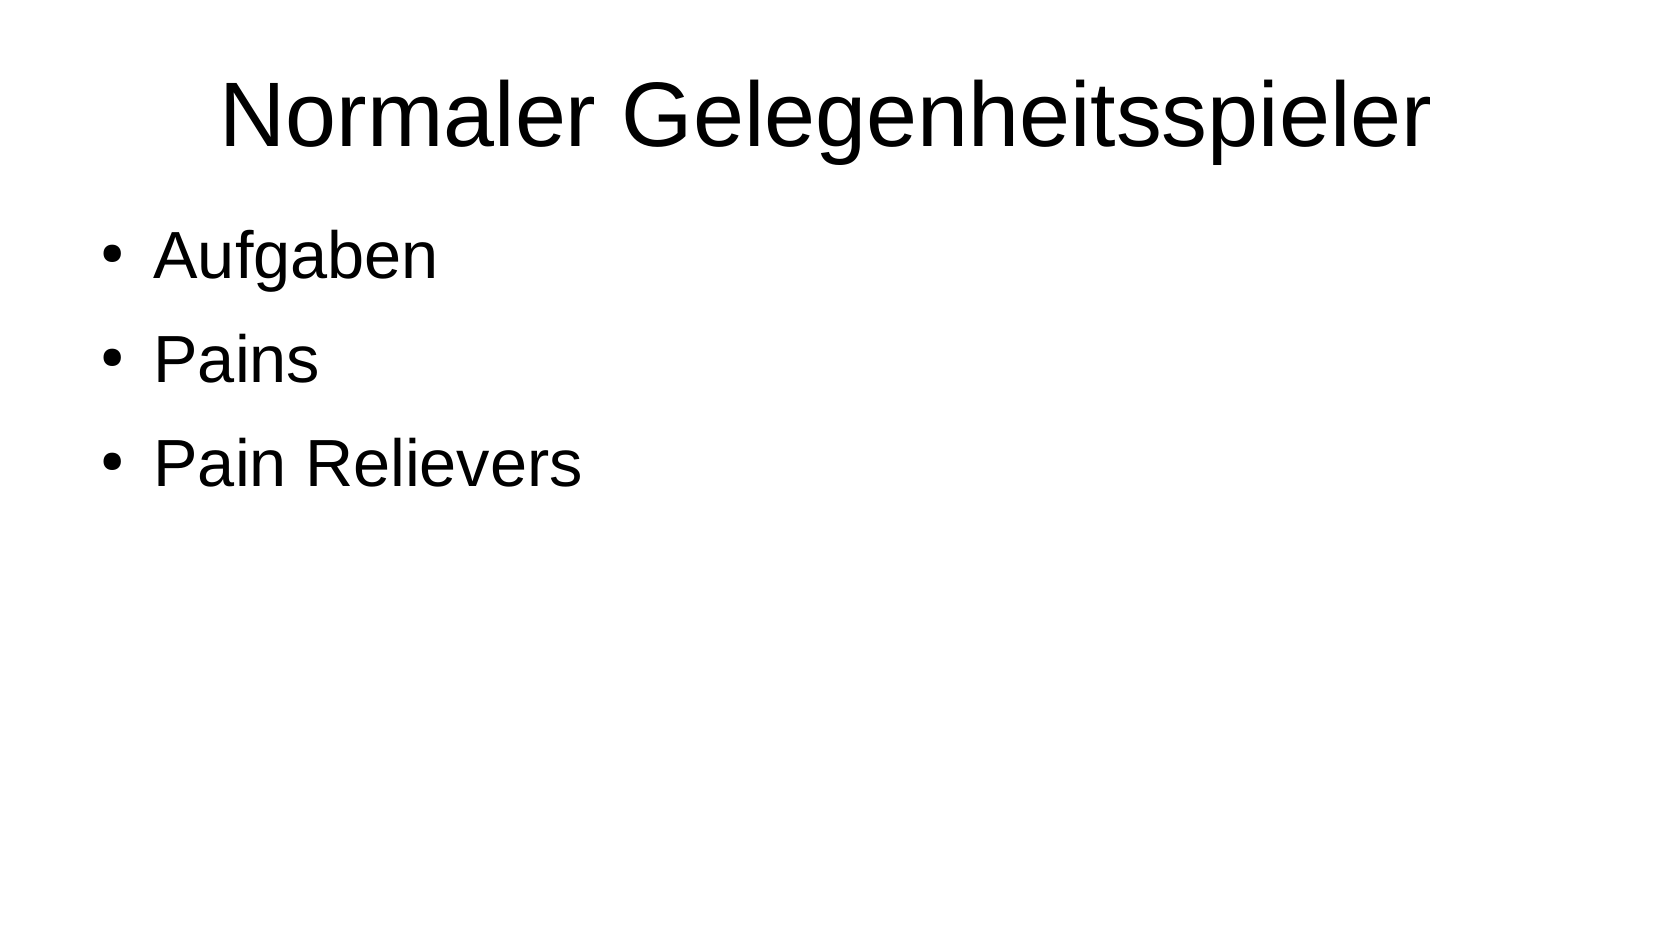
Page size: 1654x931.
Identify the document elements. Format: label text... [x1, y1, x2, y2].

list Aufgaben Pains Pain Relievers [82, 217, 1571, 916]
title Normaler Gelegenheitsspieler [82, 37, 1571, 193]
